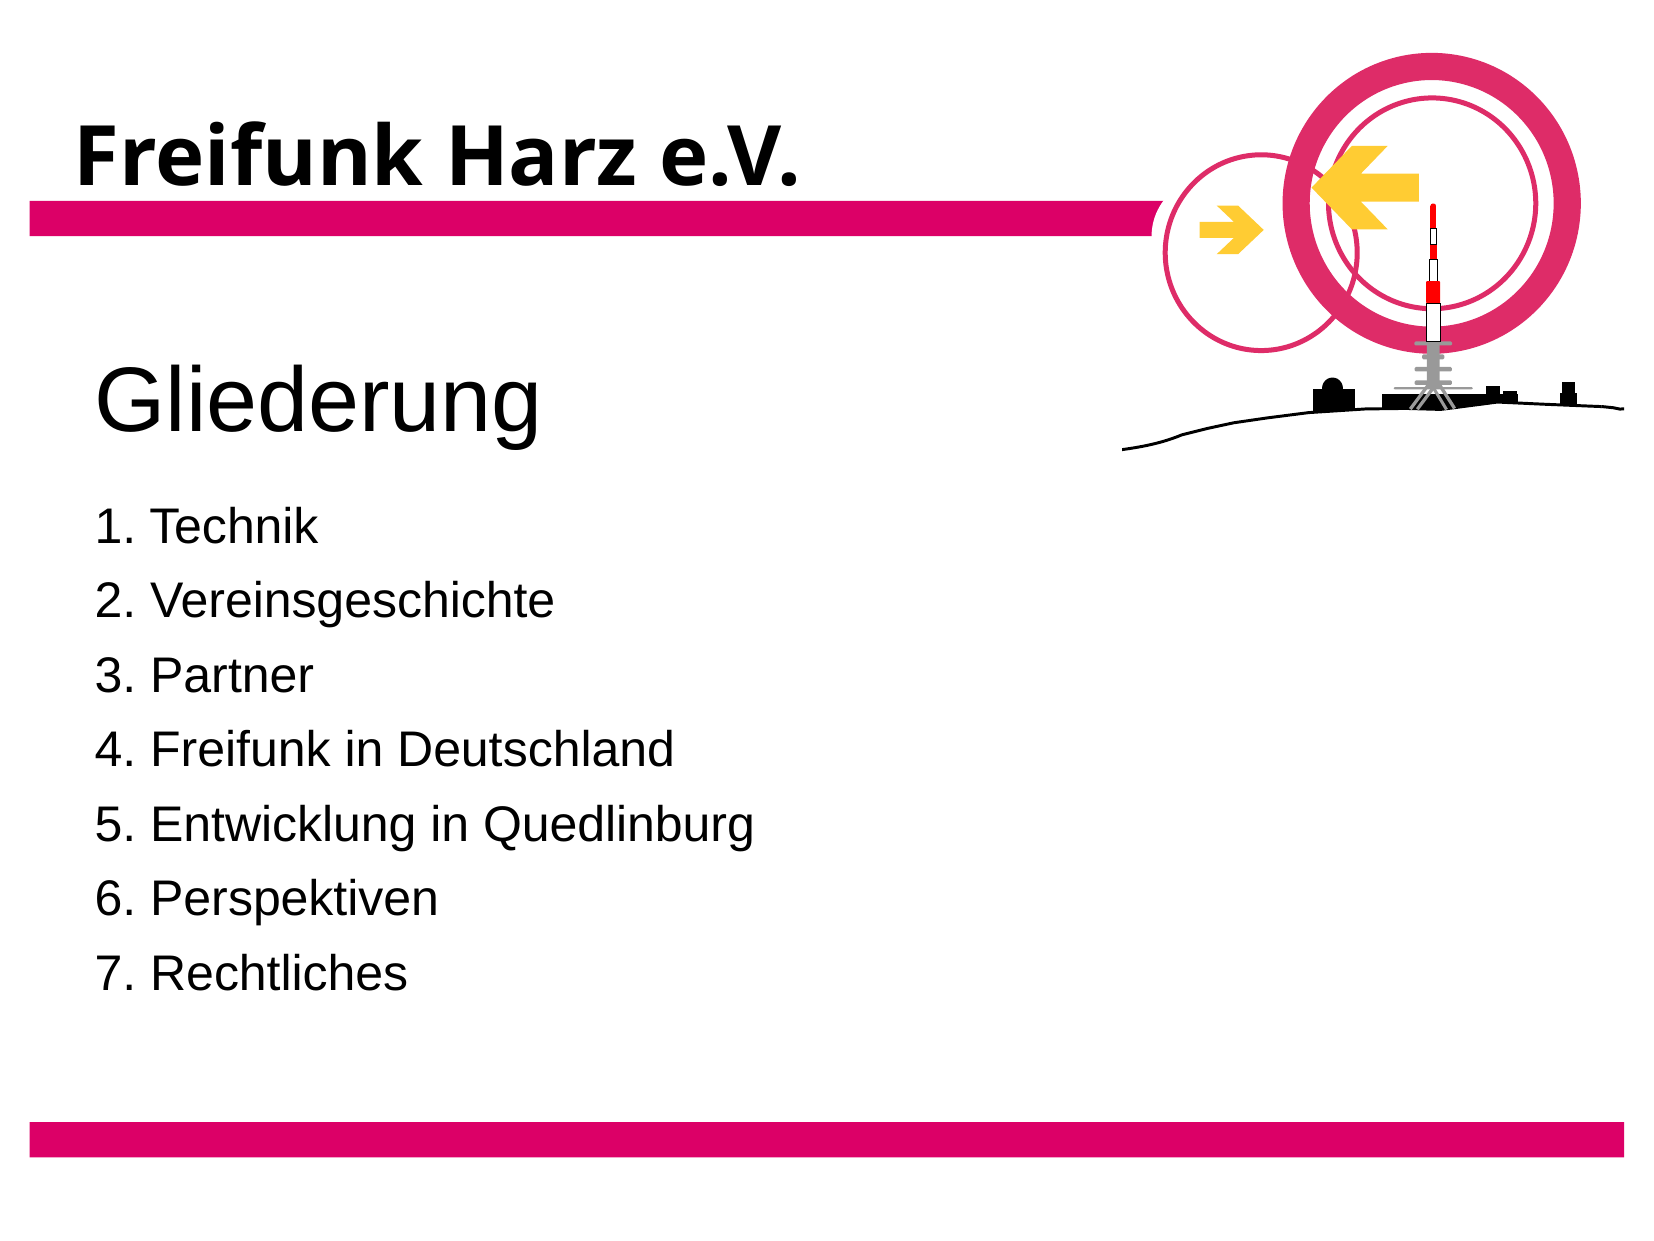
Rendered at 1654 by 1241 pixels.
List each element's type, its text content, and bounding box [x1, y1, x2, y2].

subtitle Gliederung 1. Technik 2. Vereinsgeschichte 3. Partner 4. Freifunk in Deutschland 5. Entwicklung in Quedlinburg 6. Perspektiven 7. Rechtliches [94, 194, 1583, 1155]
